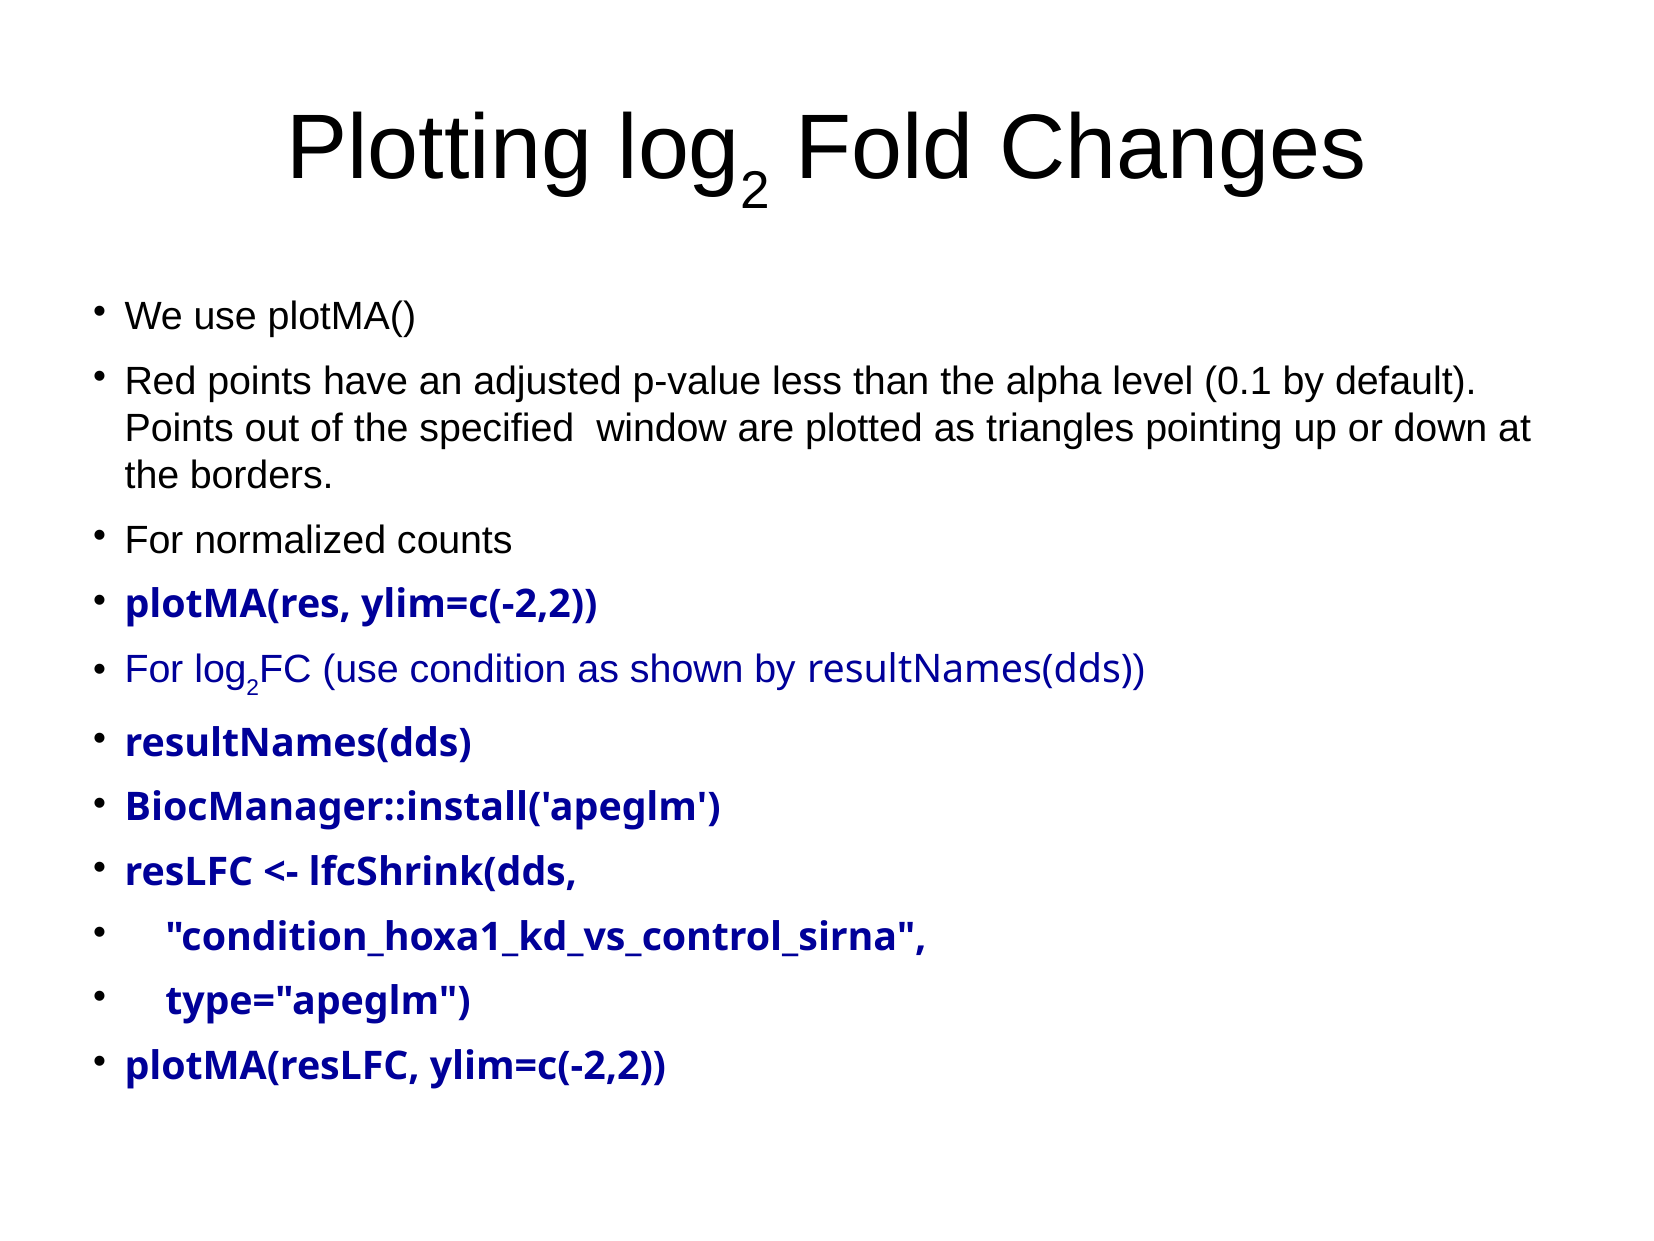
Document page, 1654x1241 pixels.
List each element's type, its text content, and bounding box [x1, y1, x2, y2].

text_box We use plotMA() Red points have an adjusted p-value less than the alpha level (0.1 by default). Points out of the specified window are plotted as triangles pointing up or down at the borders. For normalized counts plotMA(res, ylim=c(-2,2)) For log2FC (use condition as shown by resultNames(dds)) resultNames(dds) BiocManager::install('apeglm') resLFC <- lfcShrink(dds, "condition_hoxa1_kd_vs_control_sirna", type="apeglm") plotMA(resLFC, ylim=c(-2,2)) [82, 290, 1571, 1095]
text_box Plotting log2 Fold Changes [82, 49, 1571, 257]
